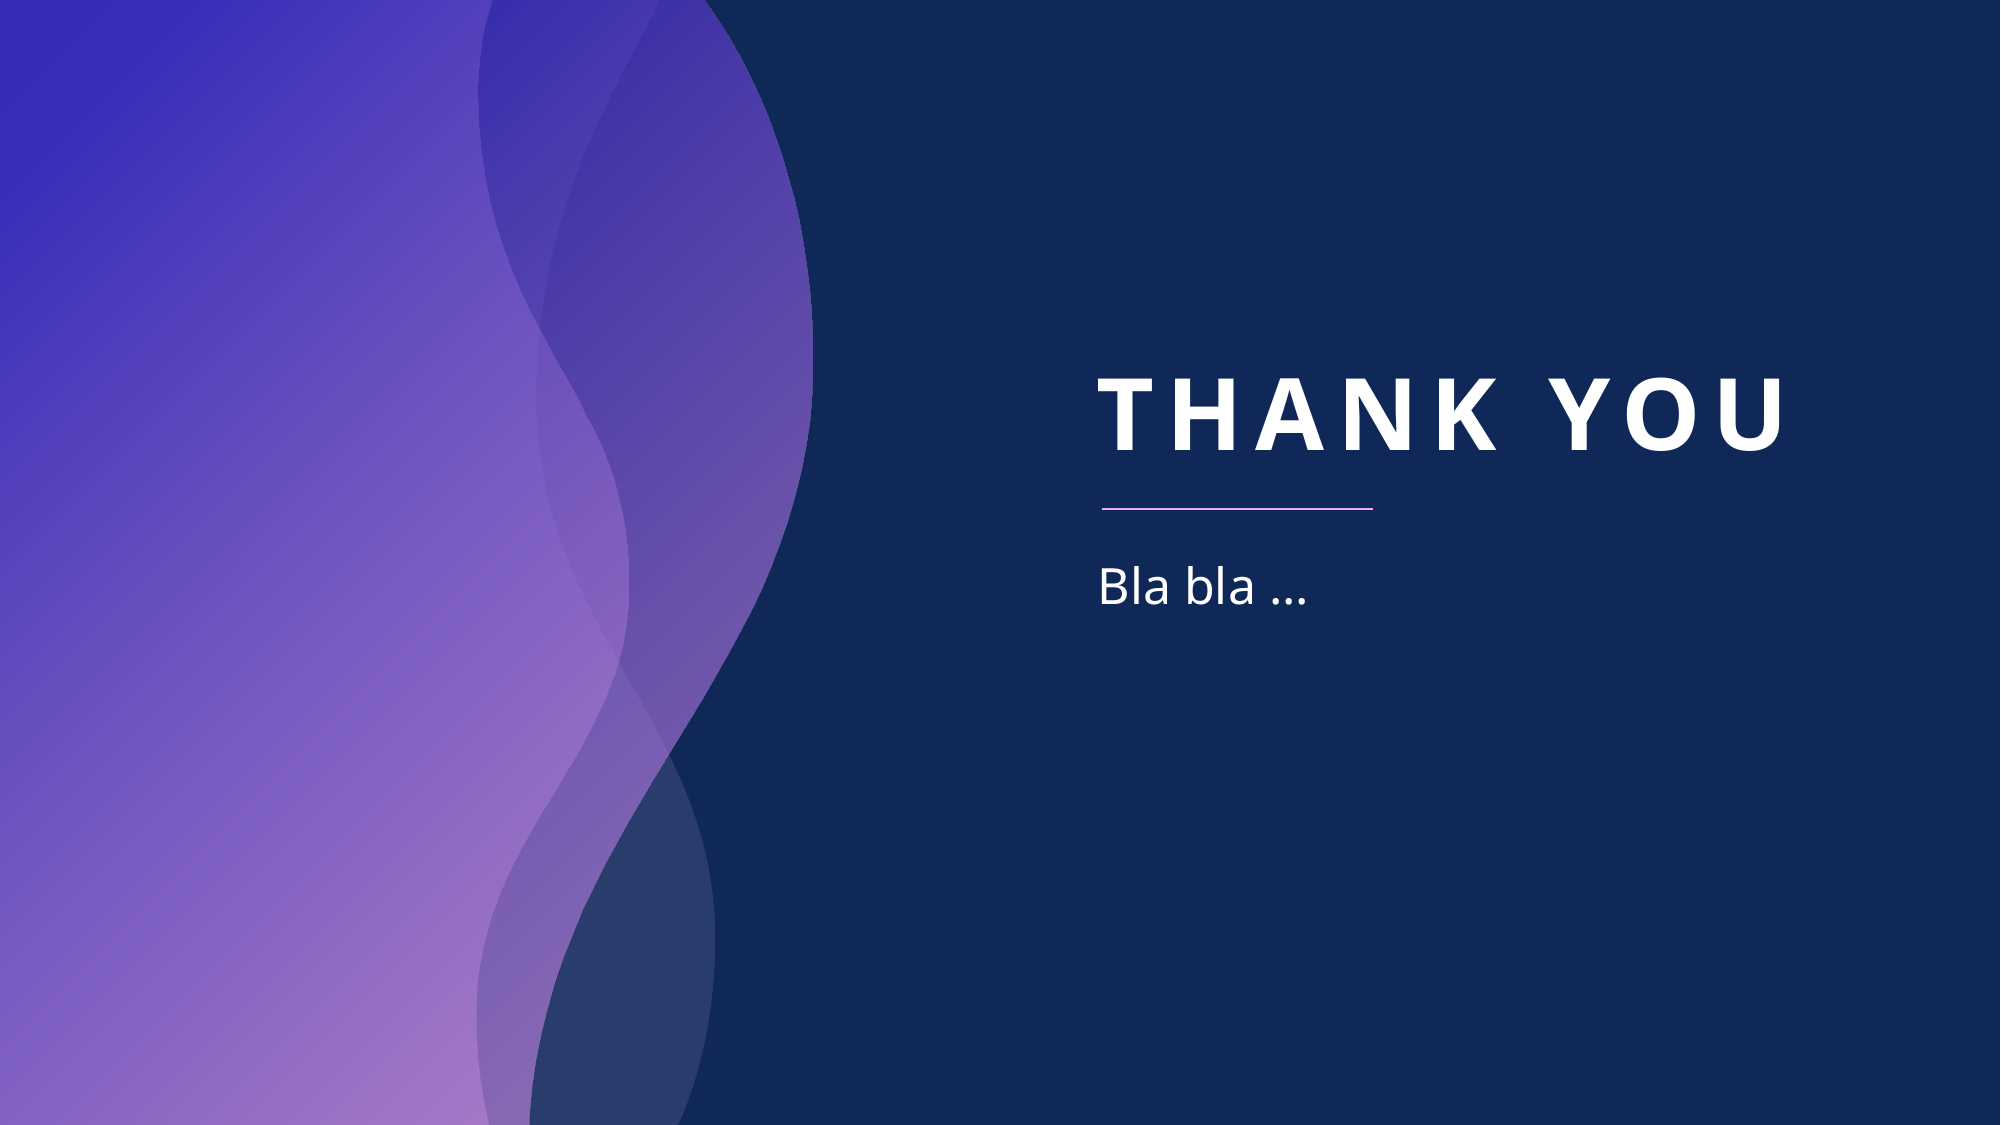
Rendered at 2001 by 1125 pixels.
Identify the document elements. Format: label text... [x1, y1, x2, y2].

list Bla bla ... [1083, 553, 1856, 947]
title THANK YOU [1081, 304, 1856, 480]
